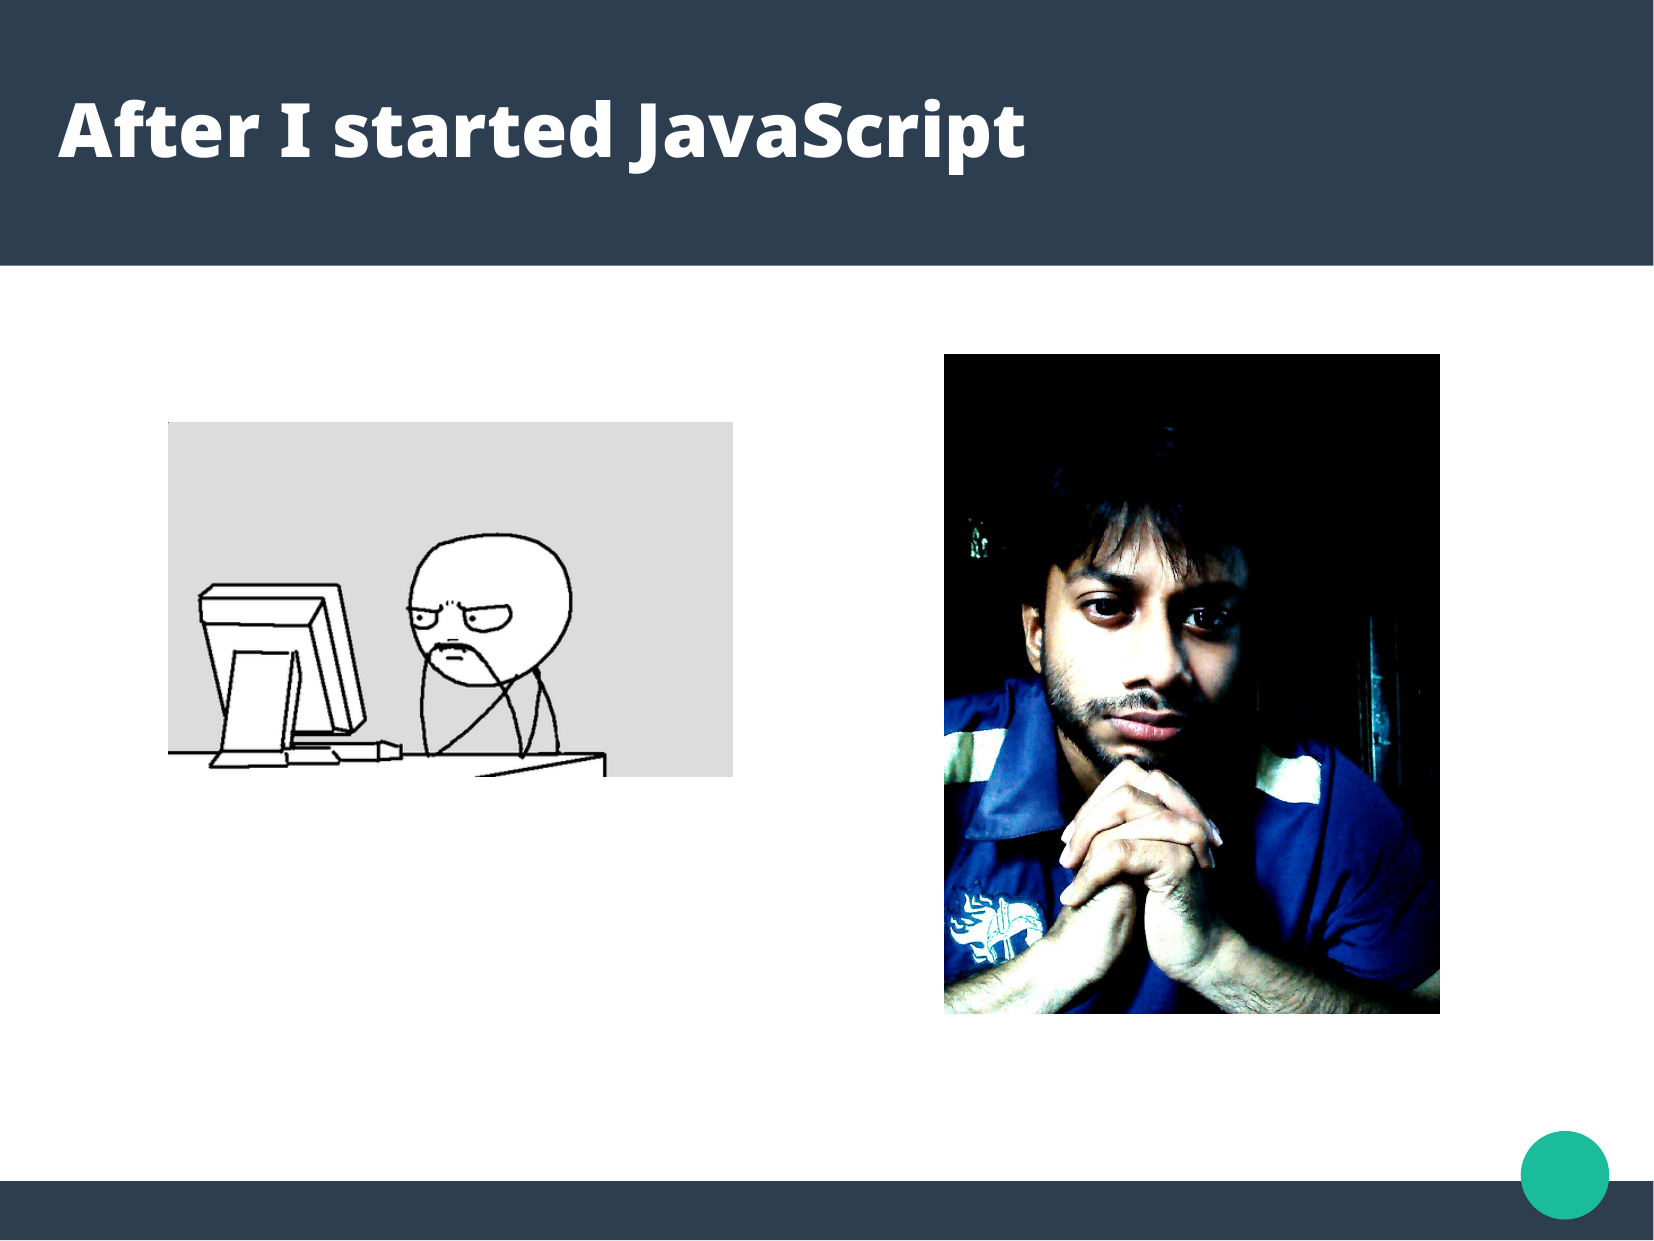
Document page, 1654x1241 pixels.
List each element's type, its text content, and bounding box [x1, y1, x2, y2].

picture [944, 354, 1440, 1014]
title After I started JavaScript [59, 49, 1595, 207]
picture [168, 422, 733, 777]
